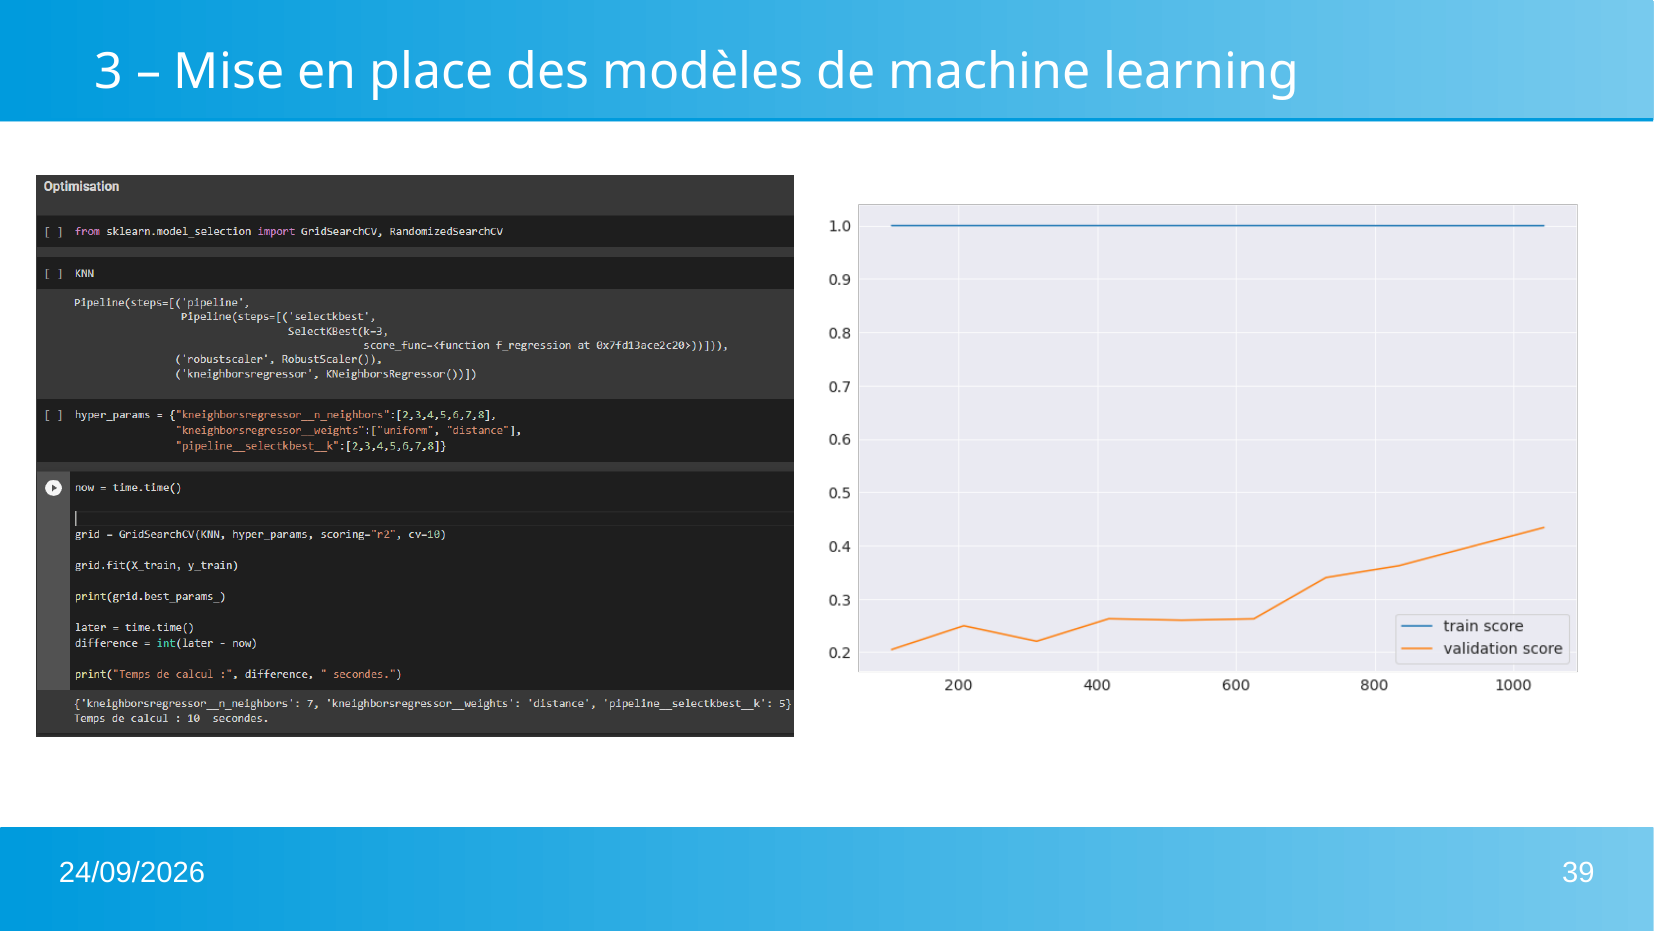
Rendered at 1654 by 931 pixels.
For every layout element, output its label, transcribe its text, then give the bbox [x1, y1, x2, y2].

picture [820, 197, 1584, 701]
picture [36, 175, 794, 737]
title 3 – Mise en place des modèles de machine learning [59, 29, 1595, 108]
